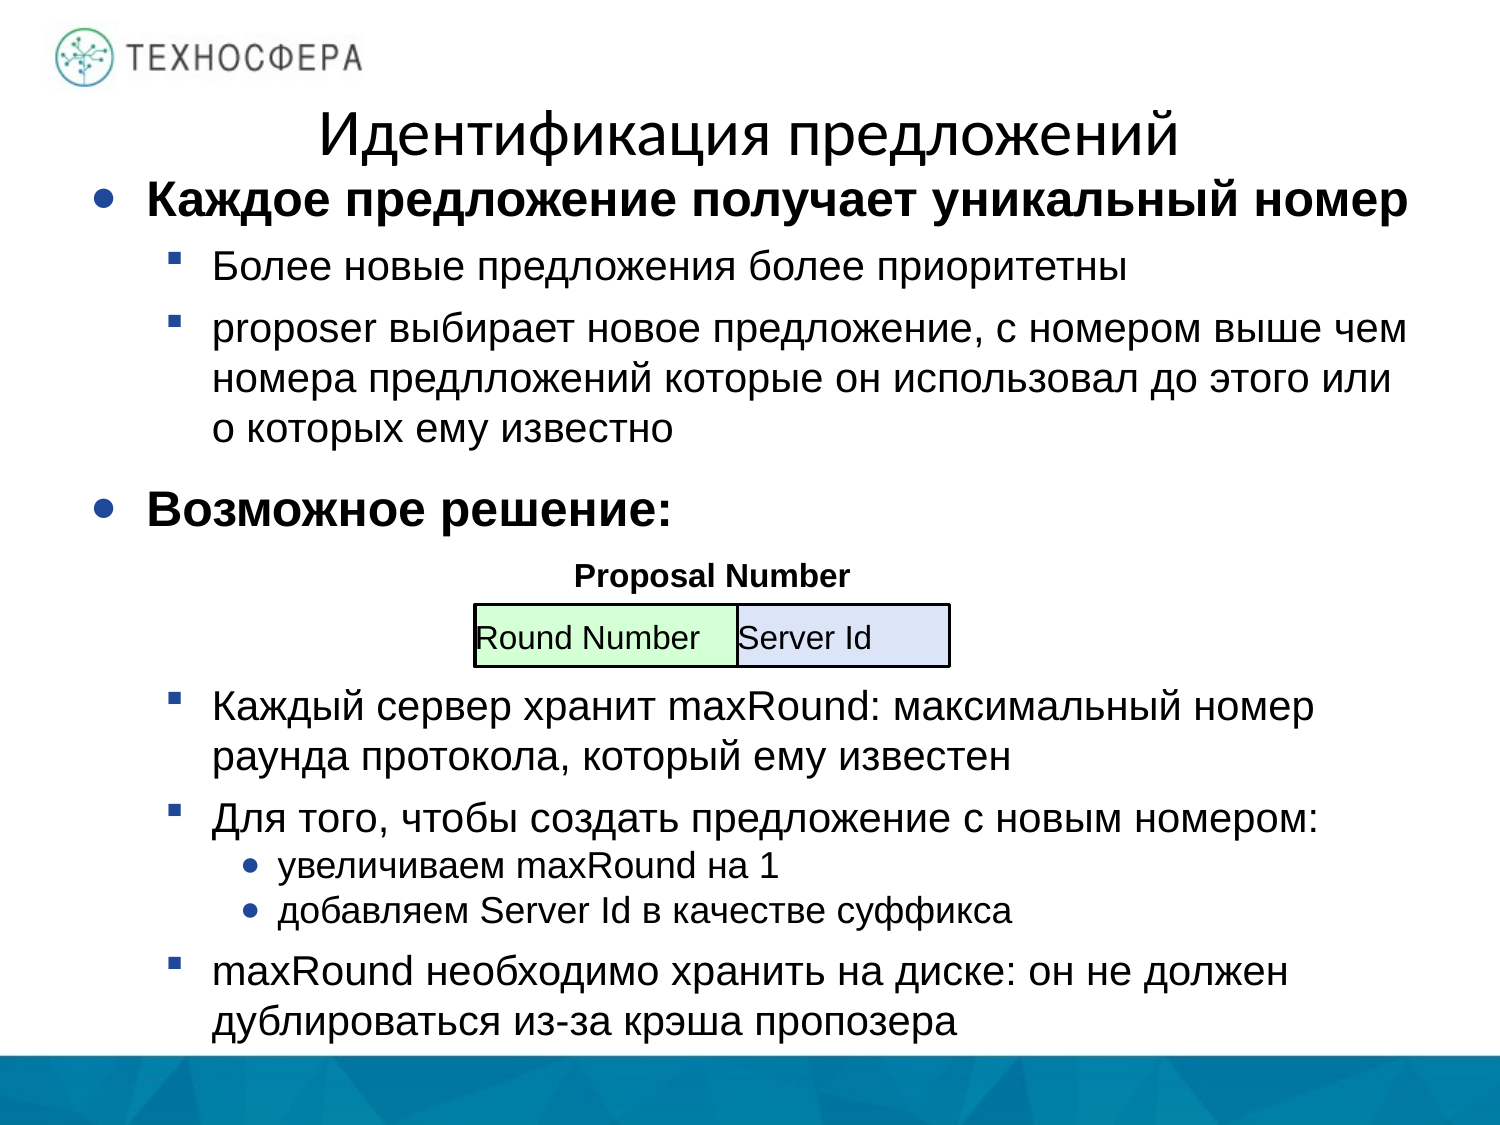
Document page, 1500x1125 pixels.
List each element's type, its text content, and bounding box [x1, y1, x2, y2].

picture [0, 0, 1500, 1057]
text_box Proposal Number [474, 554, 950, 595]
list Каждое предложение получает уникальный номер Более новые предложения более приоритетны proposer выбирает новое предложение, с номером выше чем номера предлложений которые он использовал до этого или о которых ему известно Возможное решение: Каждый сервер хранит maxRound: максимальный номер раунда протокола, который ему известен Для того, чтобы создать предложение с новым номером: увеличиваем maxRound на 1 добавляем Server Id в качестве суффикса maxRound необходимо хранить на диске: он не должен дублироваться из-за крэша пропозера [75, 233, 1425, 984]
text_box Round Number [474, 604, 738, 667]
text_box Server Id [738, 604, 950, 667]
title Идентификация предложений [75, 45, 1426, 233]
